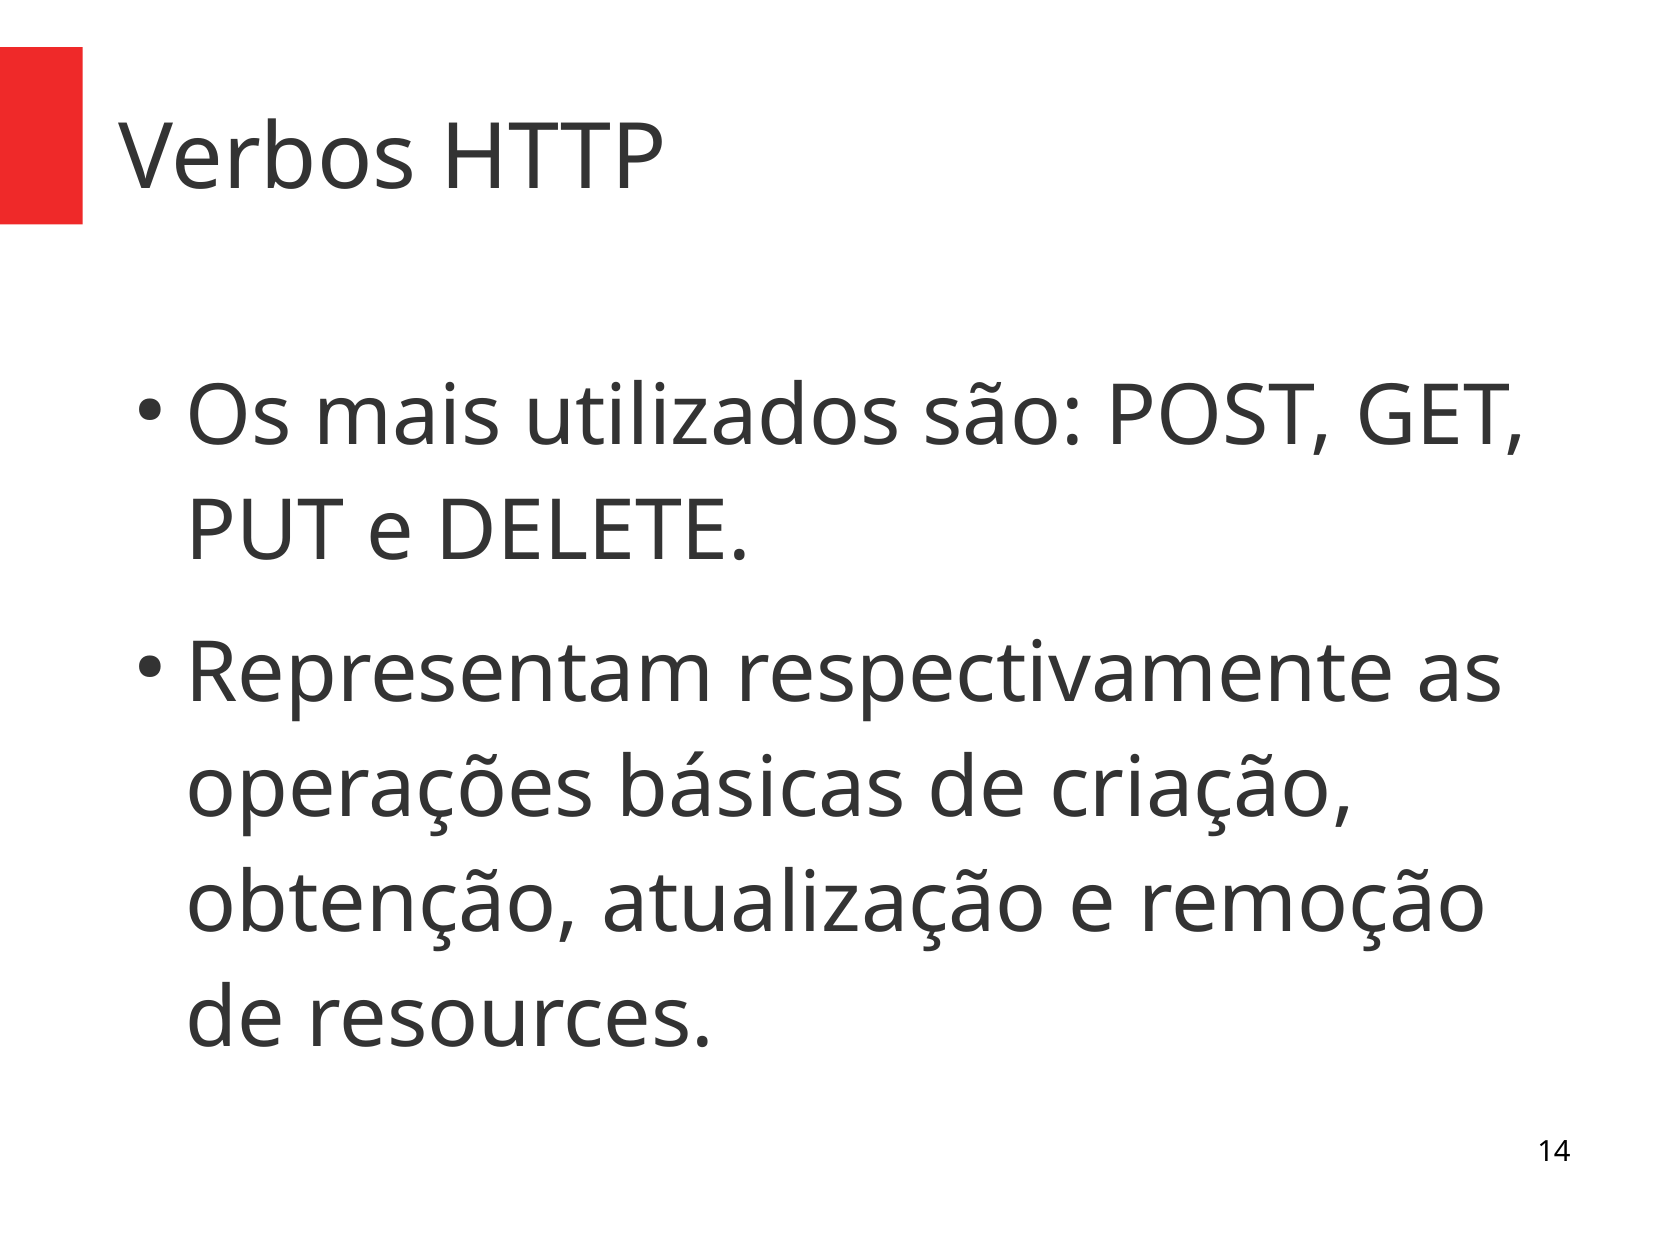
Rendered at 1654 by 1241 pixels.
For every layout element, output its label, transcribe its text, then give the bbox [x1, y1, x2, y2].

list Os mais utilizados são: POST, GET, PUT e DELETE. Representam respectivamente as operações básicas de criação, obtenção, atualização e remoção de resources. [118, 354, 1536, 1074]
title Verbos HTTP [118, 49, 1571, 257]
